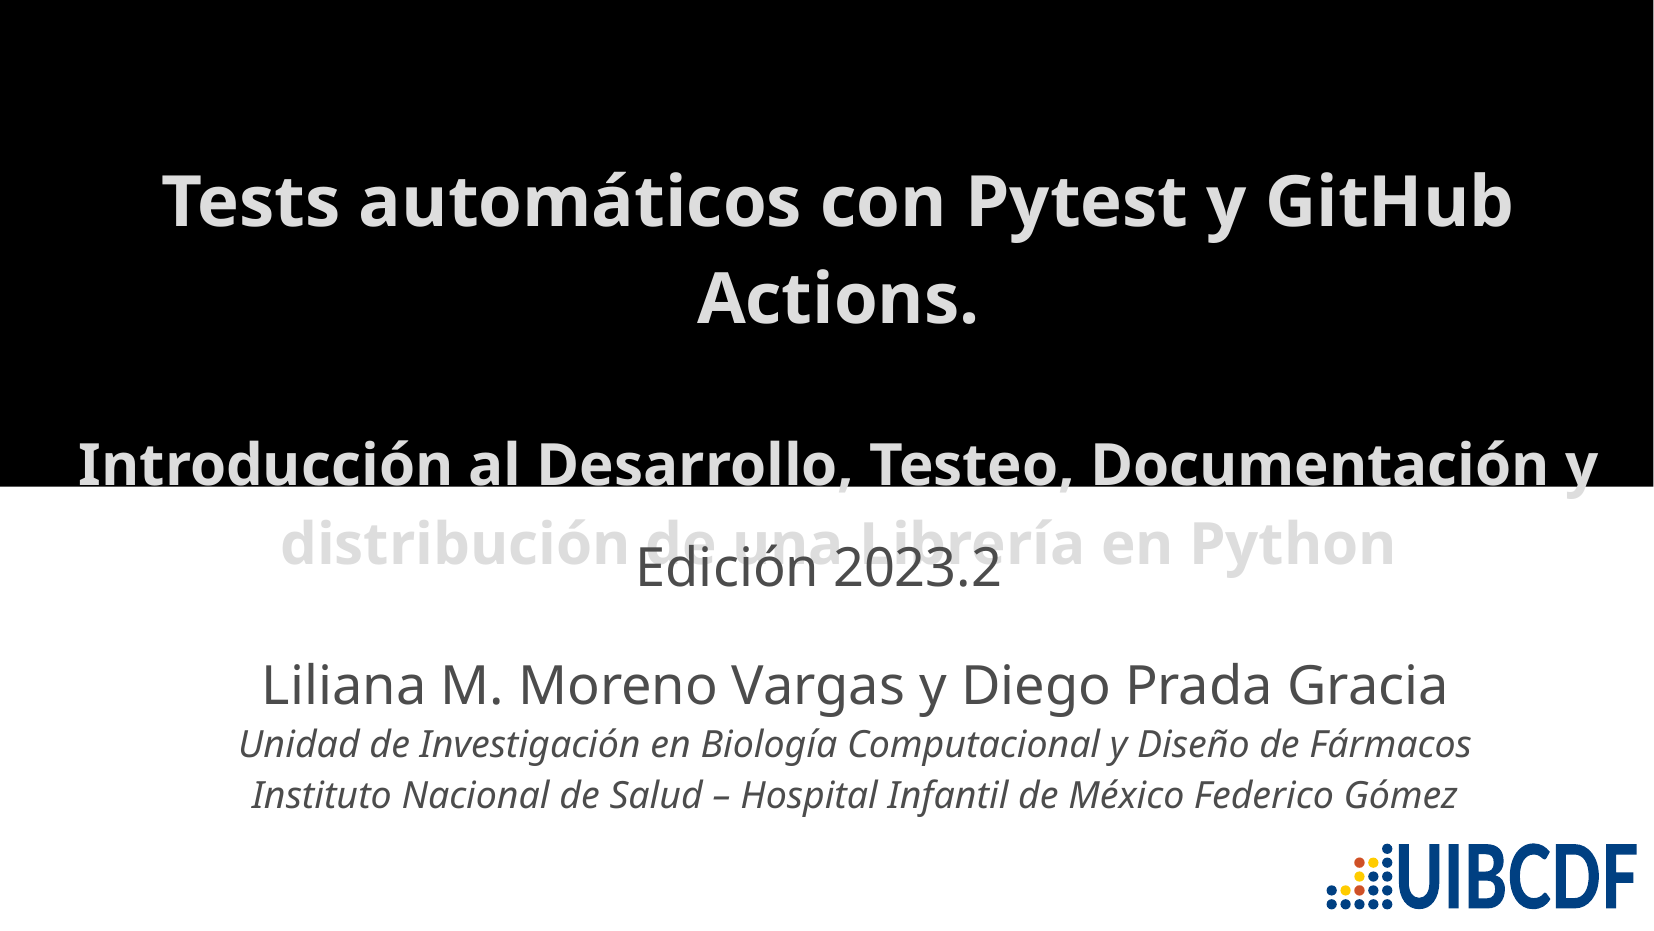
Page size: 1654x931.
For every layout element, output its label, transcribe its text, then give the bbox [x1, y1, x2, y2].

picture [1324, 841, 1637, 912]
text_box [0, 0, 1654, 487]
text_box Unidad de Investigación en Biología Computacional y Diseño de Fármacos Instituto Nacional de Salud – Hospital Infantil de México Federico Gómez [220, 709, 1492, 801]
text_box Tests automáticos con Pytest y GitHub Actions. Introducción al Desarrollo, Testeo, Documentación y distribución de una Librería en Python [39, 143, 1638, 484]
text_box Edición 2023.2 [361, 520, 1277, 622]
text_box Liliana M. Moreno Vargas y Diego Prada Gracia [237, 638, 1475, 763]
